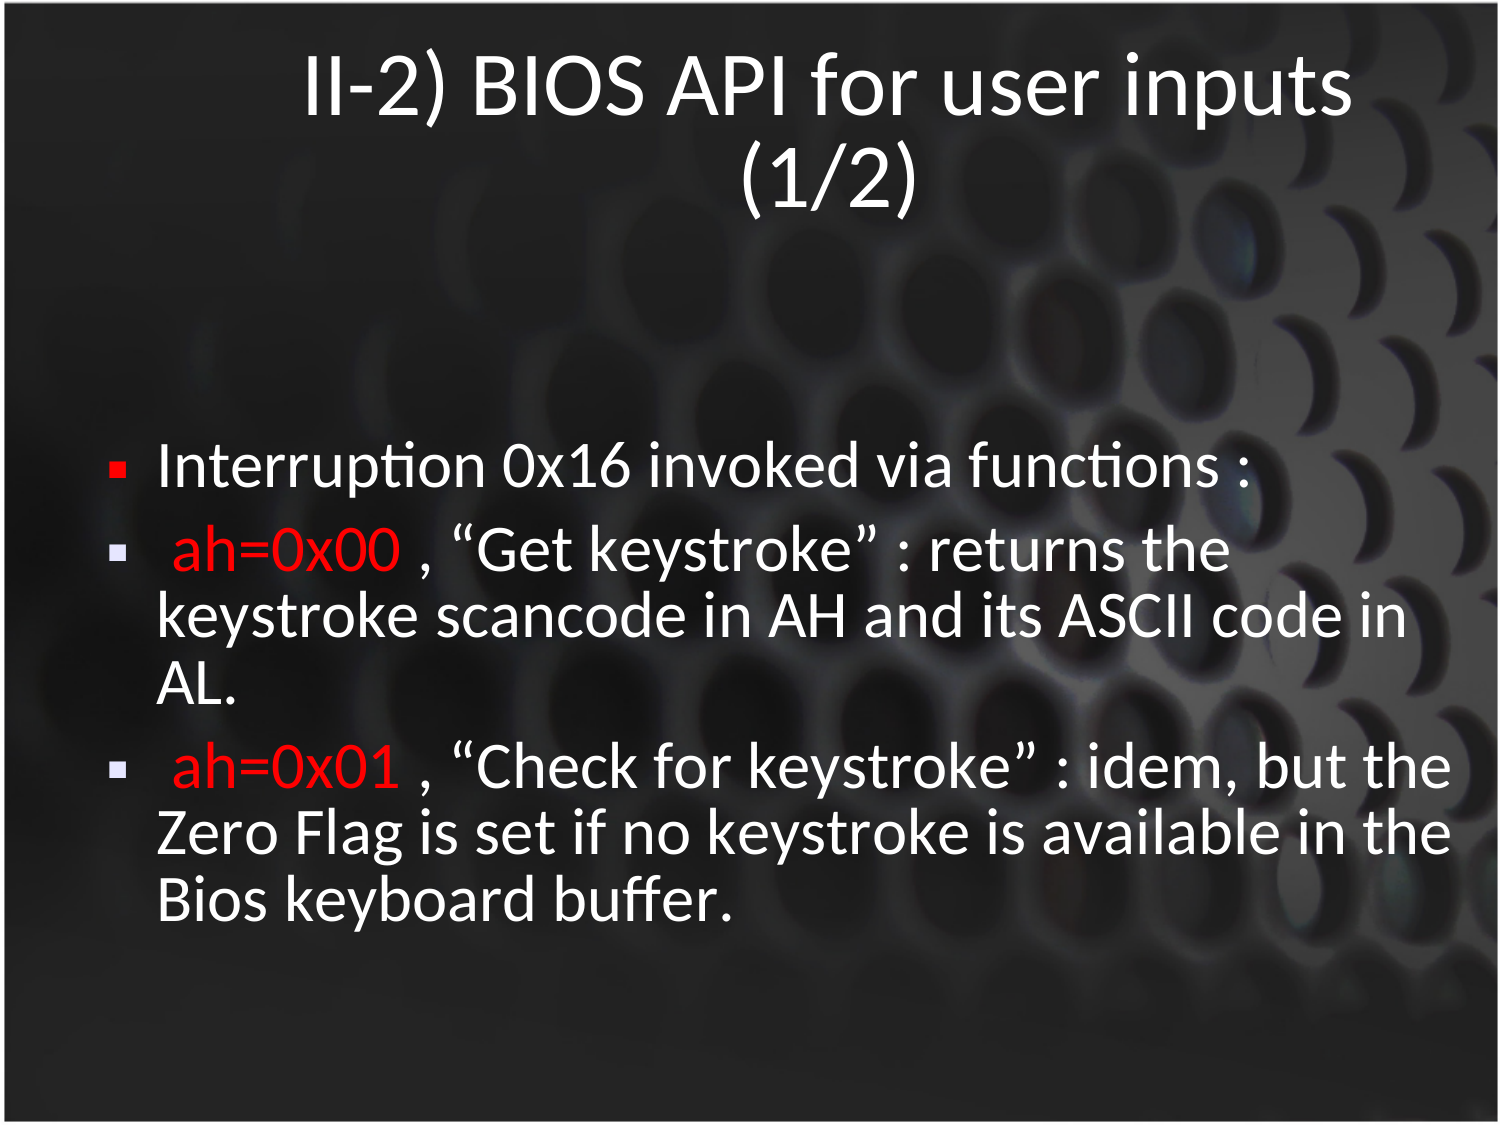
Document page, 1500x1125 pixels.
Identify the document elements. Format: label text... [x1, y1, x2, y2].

text_box Interruption 0x16 invoked via functions : ah=0x00 , “Get keystroke” : returns the keystroke scancode in AH and its ASCII code in AL. ah=0x01 , “Check for keystroke” : idem, but the Zero Flag is set if no keystroke is available in the Bios keyboard buffer. [0, 429, 1500, 1125]
title II-2) BIOS API for user inputs (1/2) [225, 13, 1433, 265]
picture [0, 0, 1500, 429]
